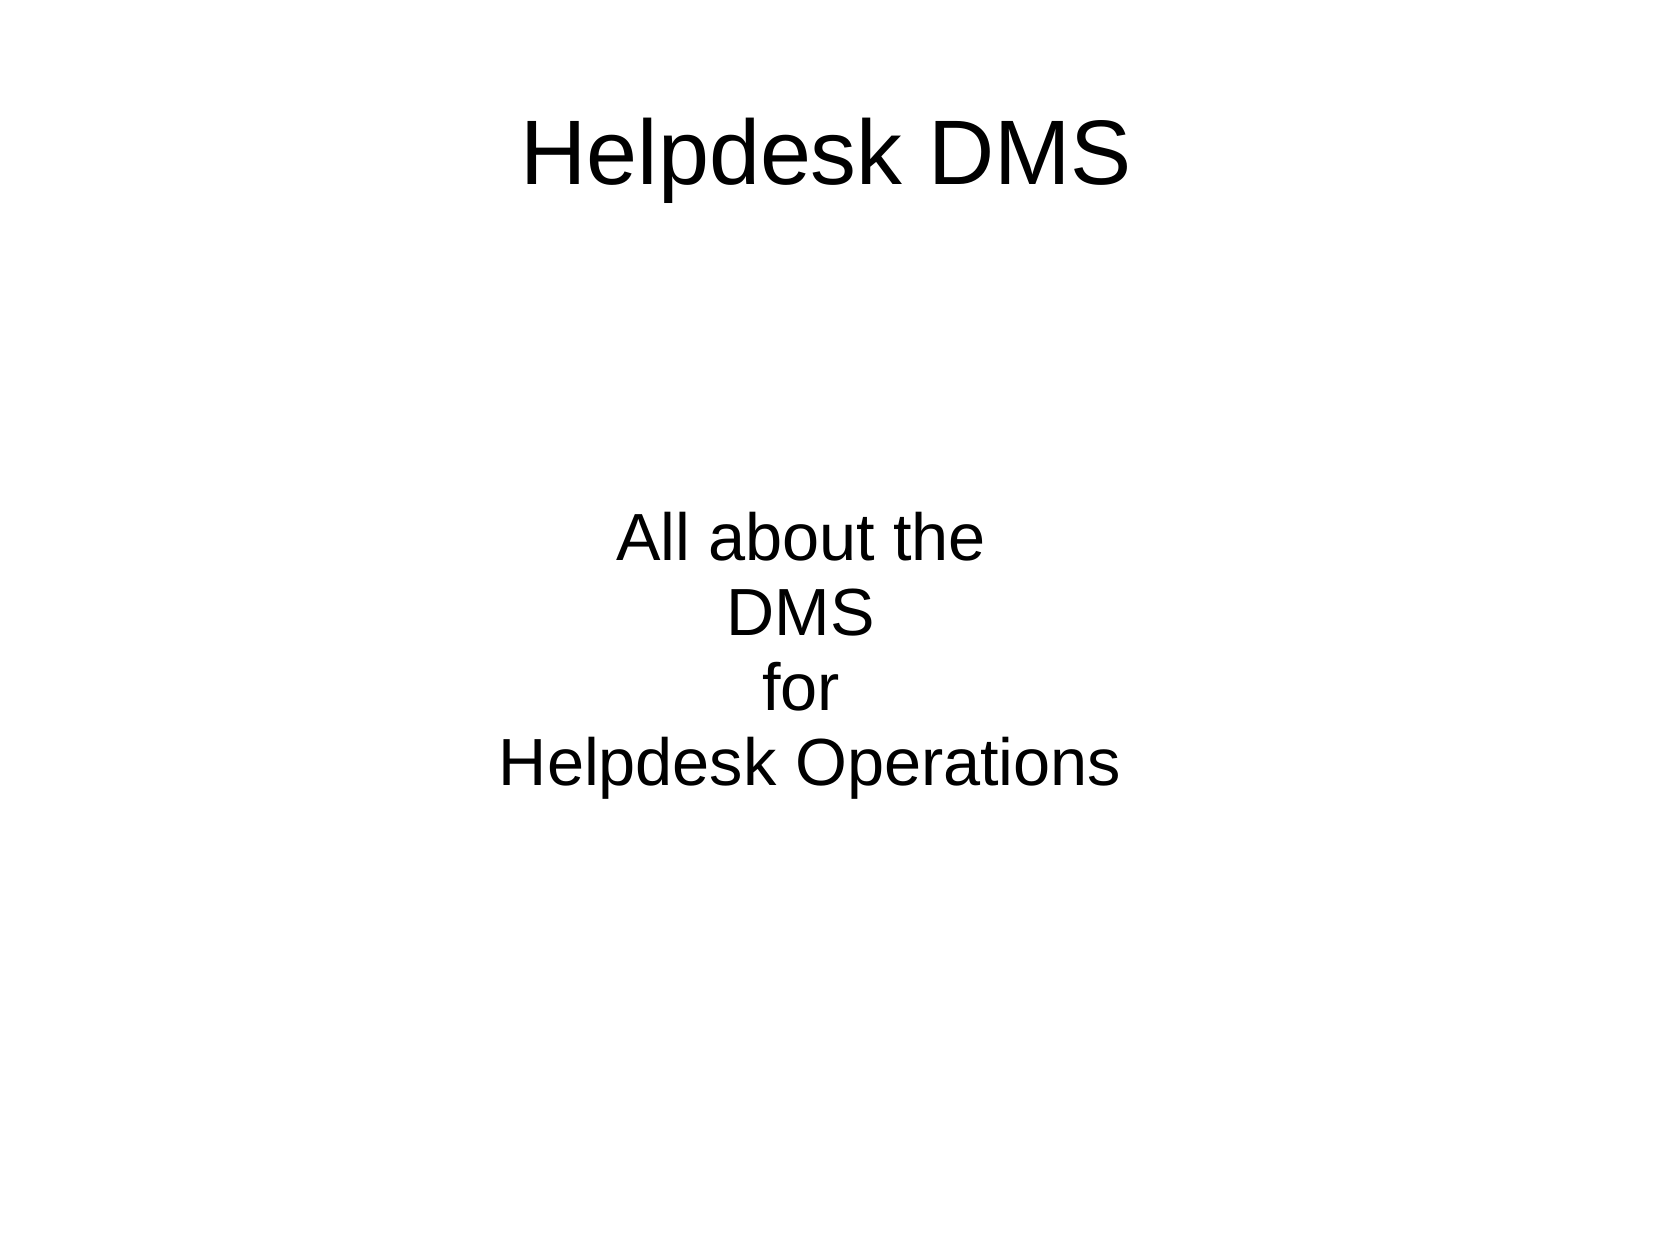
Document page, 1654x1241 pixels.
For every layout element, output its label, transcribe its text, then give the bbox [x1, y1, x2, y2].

subtitle All about the DMS for Helpdesk Operations [82, 290, 1538, 1010]
title Helpdesk DMS [82, 49, 1571, 257]
